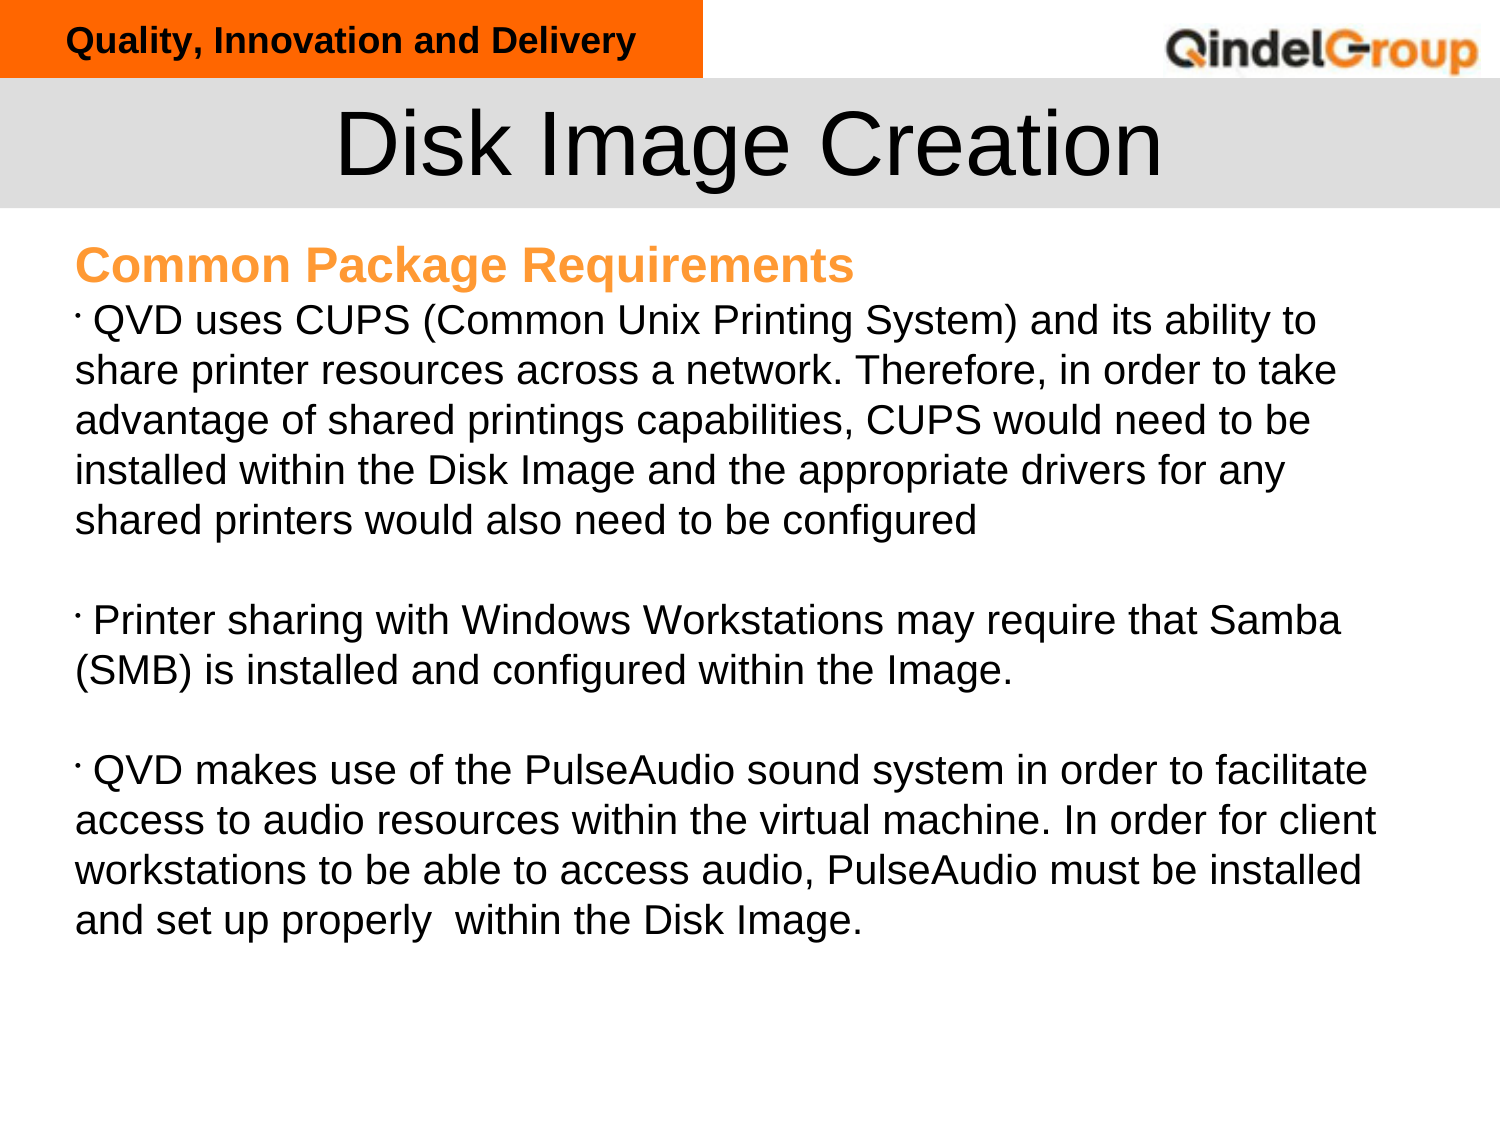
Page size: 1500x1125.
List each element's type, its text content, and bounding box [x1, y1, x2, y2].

title Disk Image Creation [75, 45, 1426, 224]
picture [1163, 23, 1481, 78]
text_box Common Package Requirements QVD uses CUPS (Common Unix Printing System) and its ability to share printer resources across a network. Therefore, in order to take advantage of shared printings capabilities, CUPS would need to be installed within the Disk Image and the appropriate drivers for any shared printers would also need to be configured Printer sharing with Windows Workstations may require that Samba (SMB) is installed and configured within the Image. QVD makes use of the PulseAudio sound system in order to facilitate access to audio resources within the virtual machine. In order for client workstations to be able to access audio, PulseAudio must be installed and set up properly within the Disk Image. [60, 224, 1426, 951]
